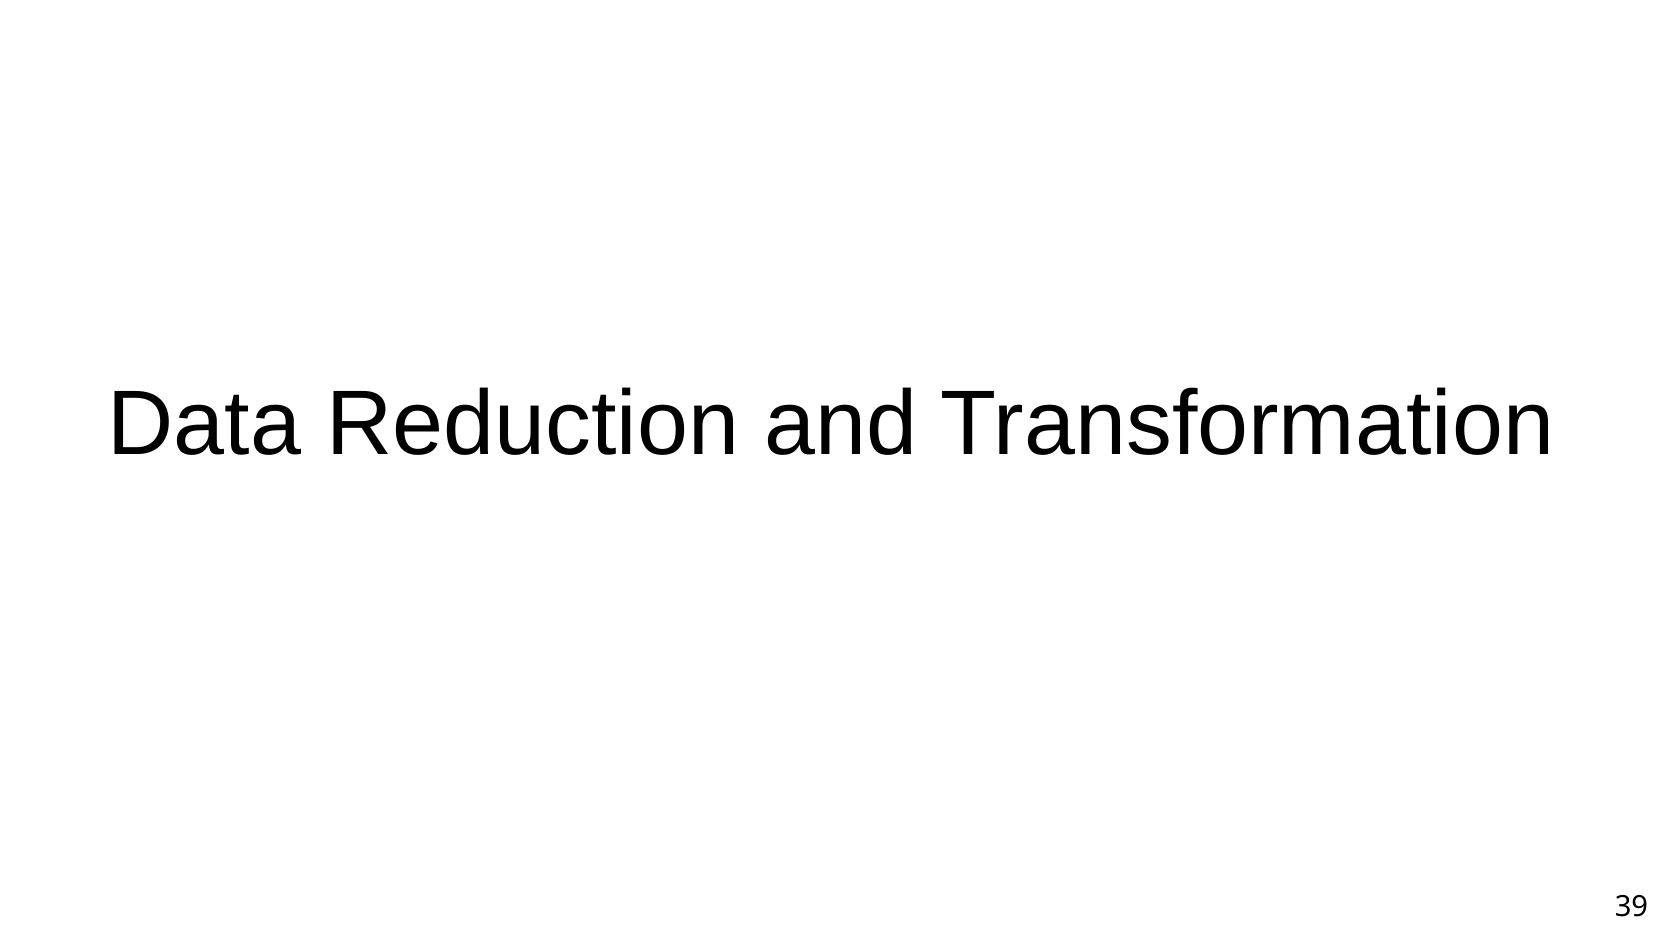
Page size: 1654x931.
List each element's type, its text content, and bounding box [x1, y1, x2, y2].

title Data Reduction and Transformation [87, 345, 1576, 501]
